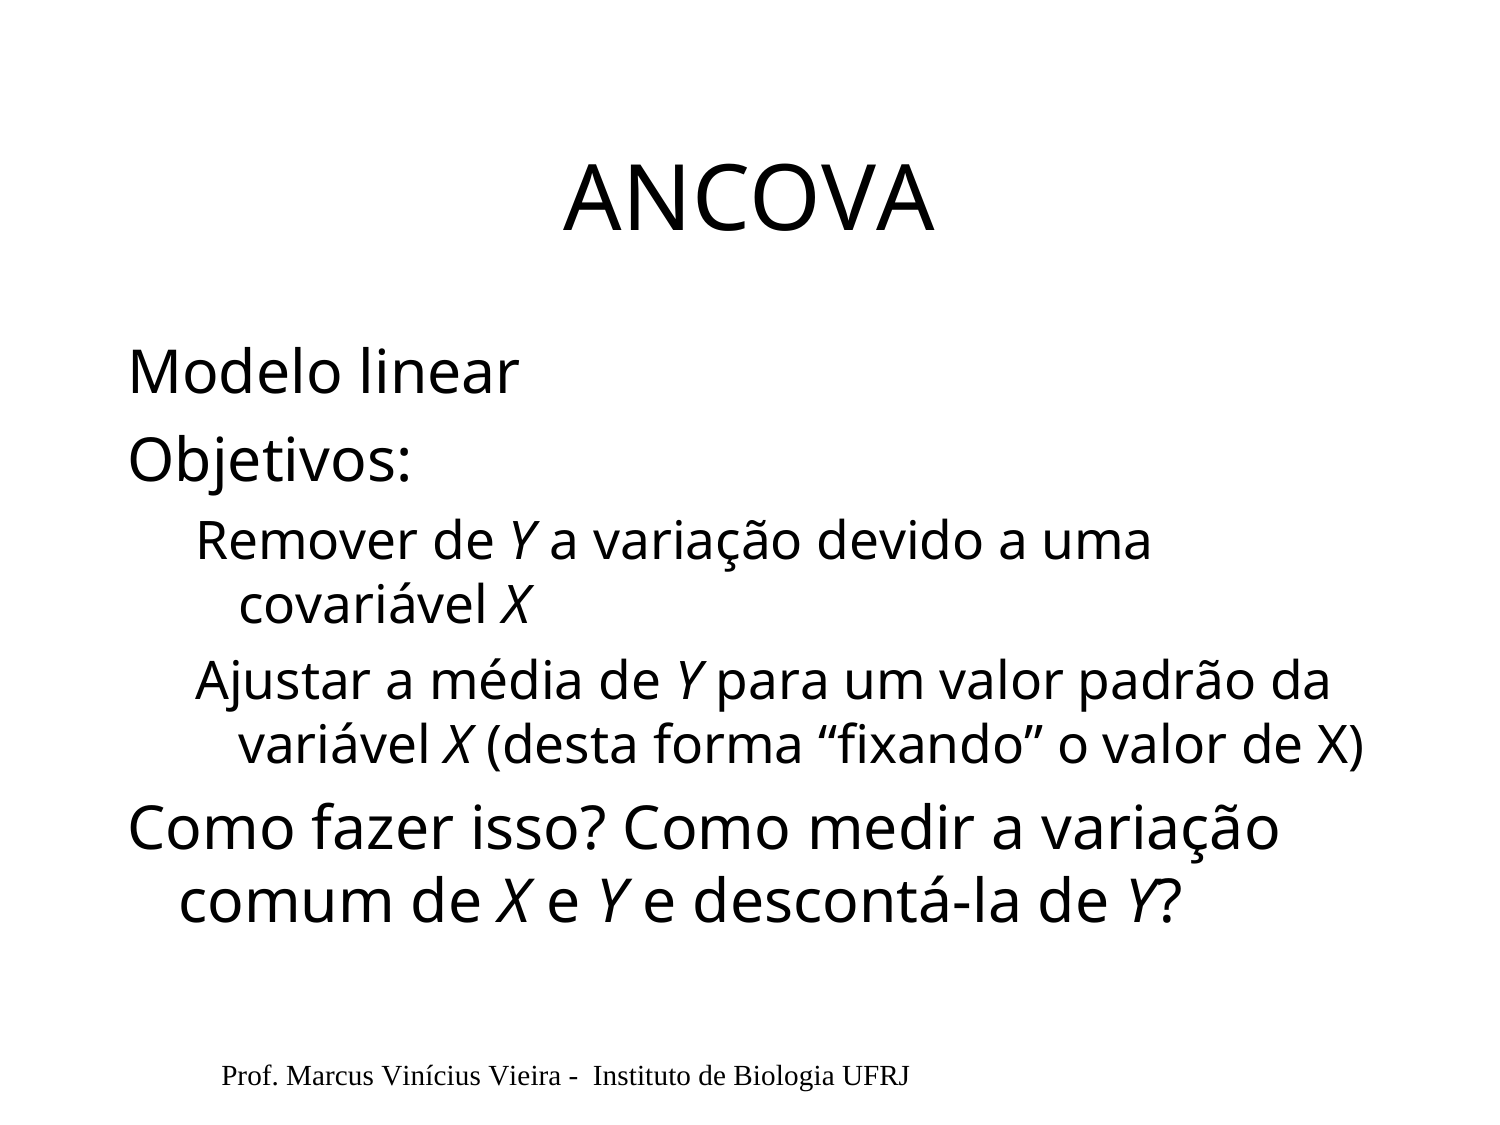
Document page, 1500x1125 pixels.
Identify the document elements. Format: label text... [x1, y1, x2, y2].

list Modelo linear Objetivos: Remover de Y a variação devido a uma covariável X Ajustar a média de Y para um valor padrão da variável X (desta forma “fixando” o valor de X) Como fazer isso? Como medir a variação comum de X e Y e descontá-la de Y? [112, 324, 1387, 1000]
title ANCOVA [112, 99, 1387, 287]
text_box Prof. Marcus Vinícius Vieira - Instituto de Biologia UFRJ [206, 1024, 1388, 1100]
